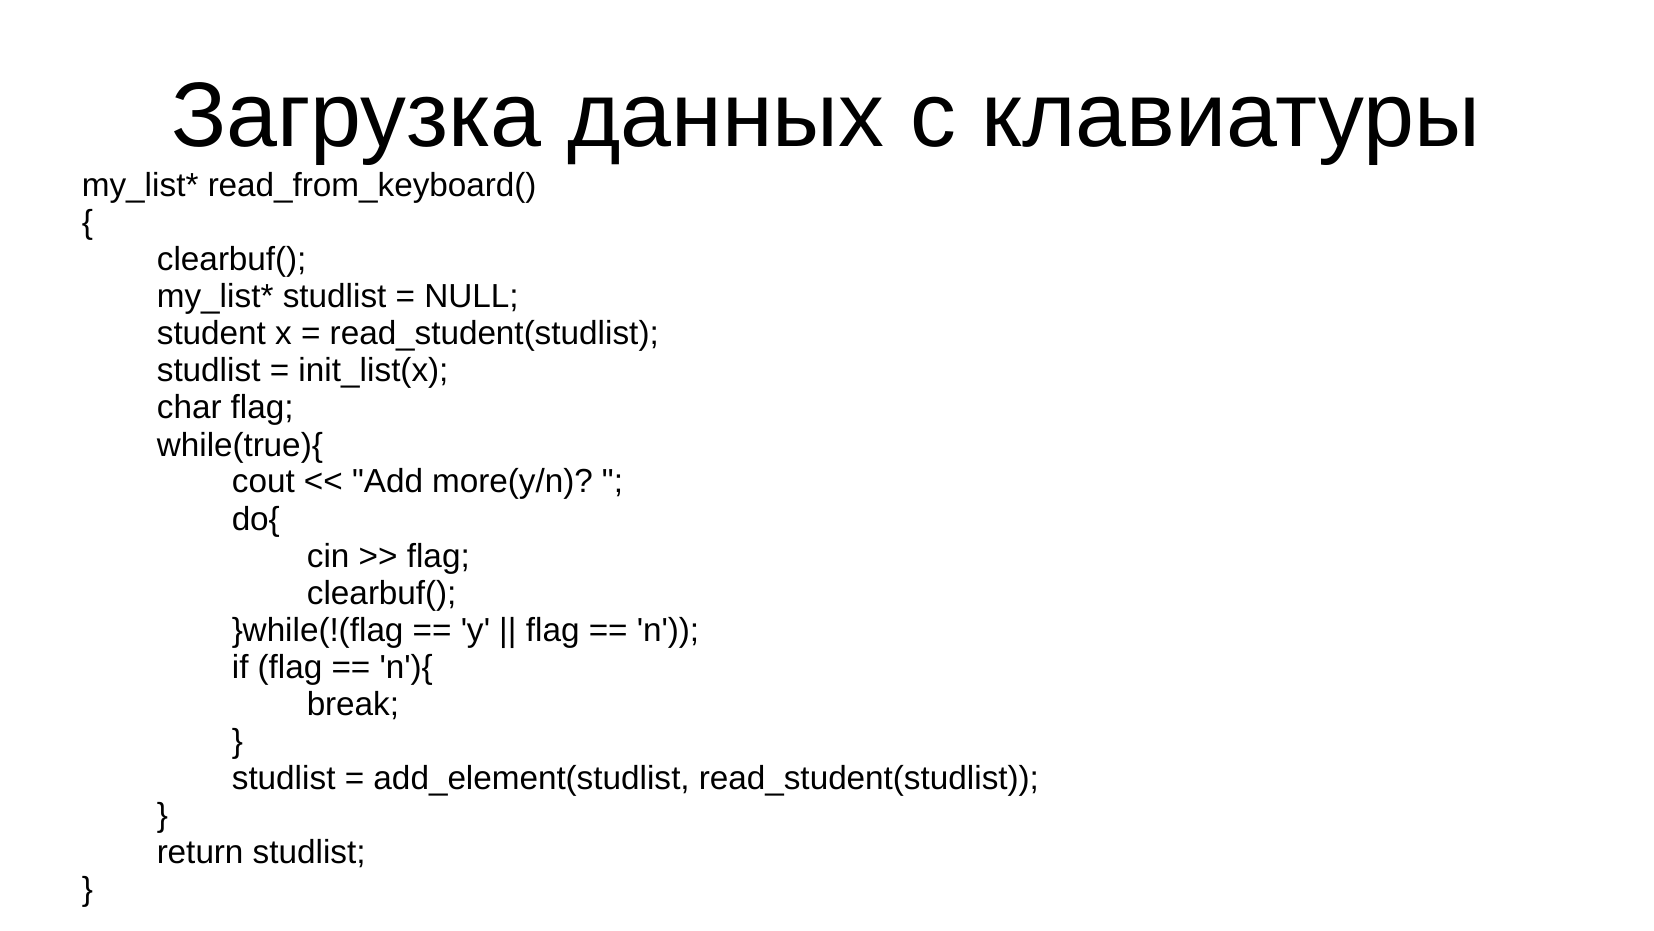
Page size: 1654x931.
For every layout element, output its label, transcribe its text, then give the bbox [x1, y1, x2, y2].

title Загрузка данных с клавиатуры [82, 12, 1571, 218]
text_box my_list* read_from_keyboard() { clearbuf(); my_list* studlist = NULL; student x = read_student(studlist); studlist = init_list(x); char flag; while(true){ cout << "Add more(y/n)? "; do{ cin >> flag; clearbuf(); }while(!(flag == 'y' || flag == 'n')); if (flag == 'n'){ break; } studlist = add_element(studlist, read_student(studlist)); } return studlist; } [67, 159, 1156, 915]
